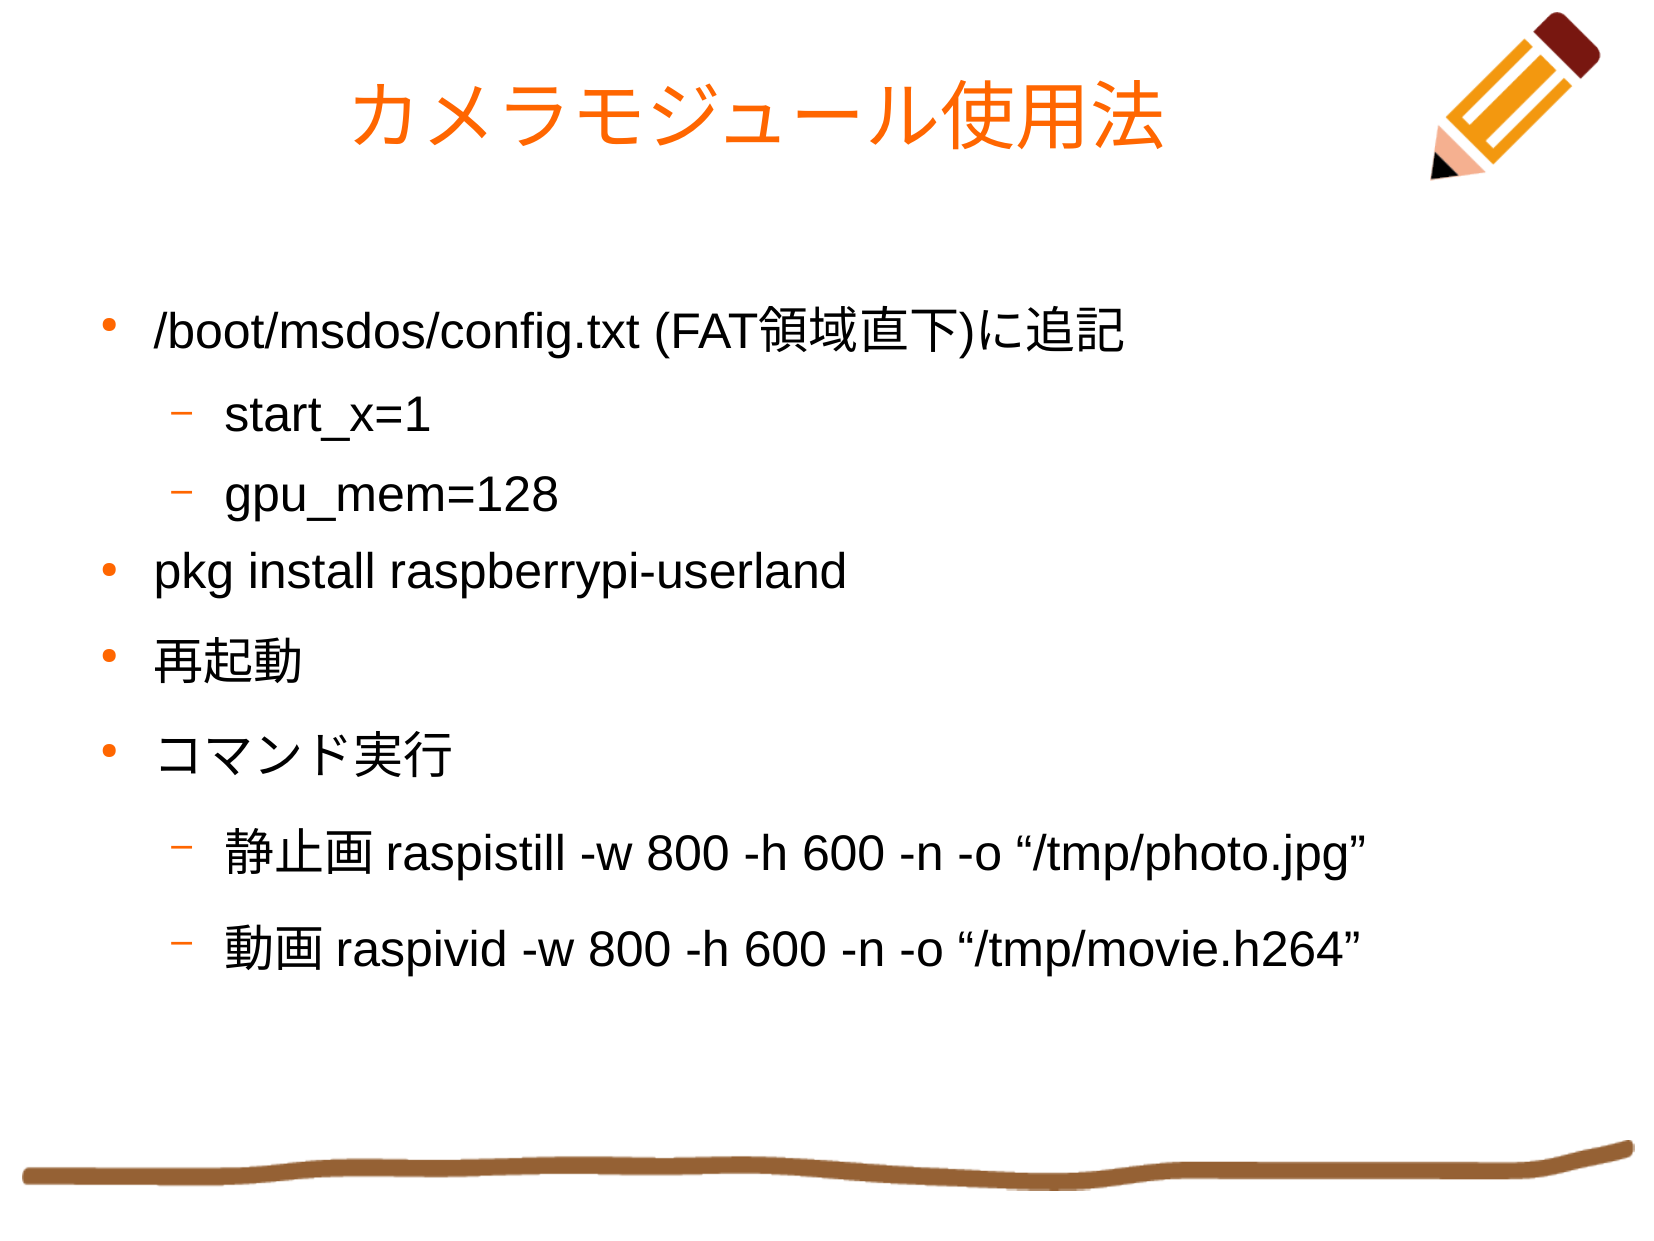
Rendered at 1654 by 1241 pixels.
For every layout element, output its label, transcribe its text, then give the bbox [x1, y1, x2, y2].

picture [22, 1140, 1635, 1191]
list /boot/msdos/config.txt (FAT領域直下)に追記 start_x=1 gpu_mem=128 pkg install raspberrypi-userland 再起動 コマンド実行 静止画 raspistill -w 800 -h 600 -n -o “/tmp/photo.jpg” 動画 raspivid -w 800 -h 600 -n -o “/tmp/movie.h264” [82, 290, 1571, 1122]
picture [1430, 12, 1601, 181]
title カメラモジュール使用法 [82, 49, 1430, 172]
